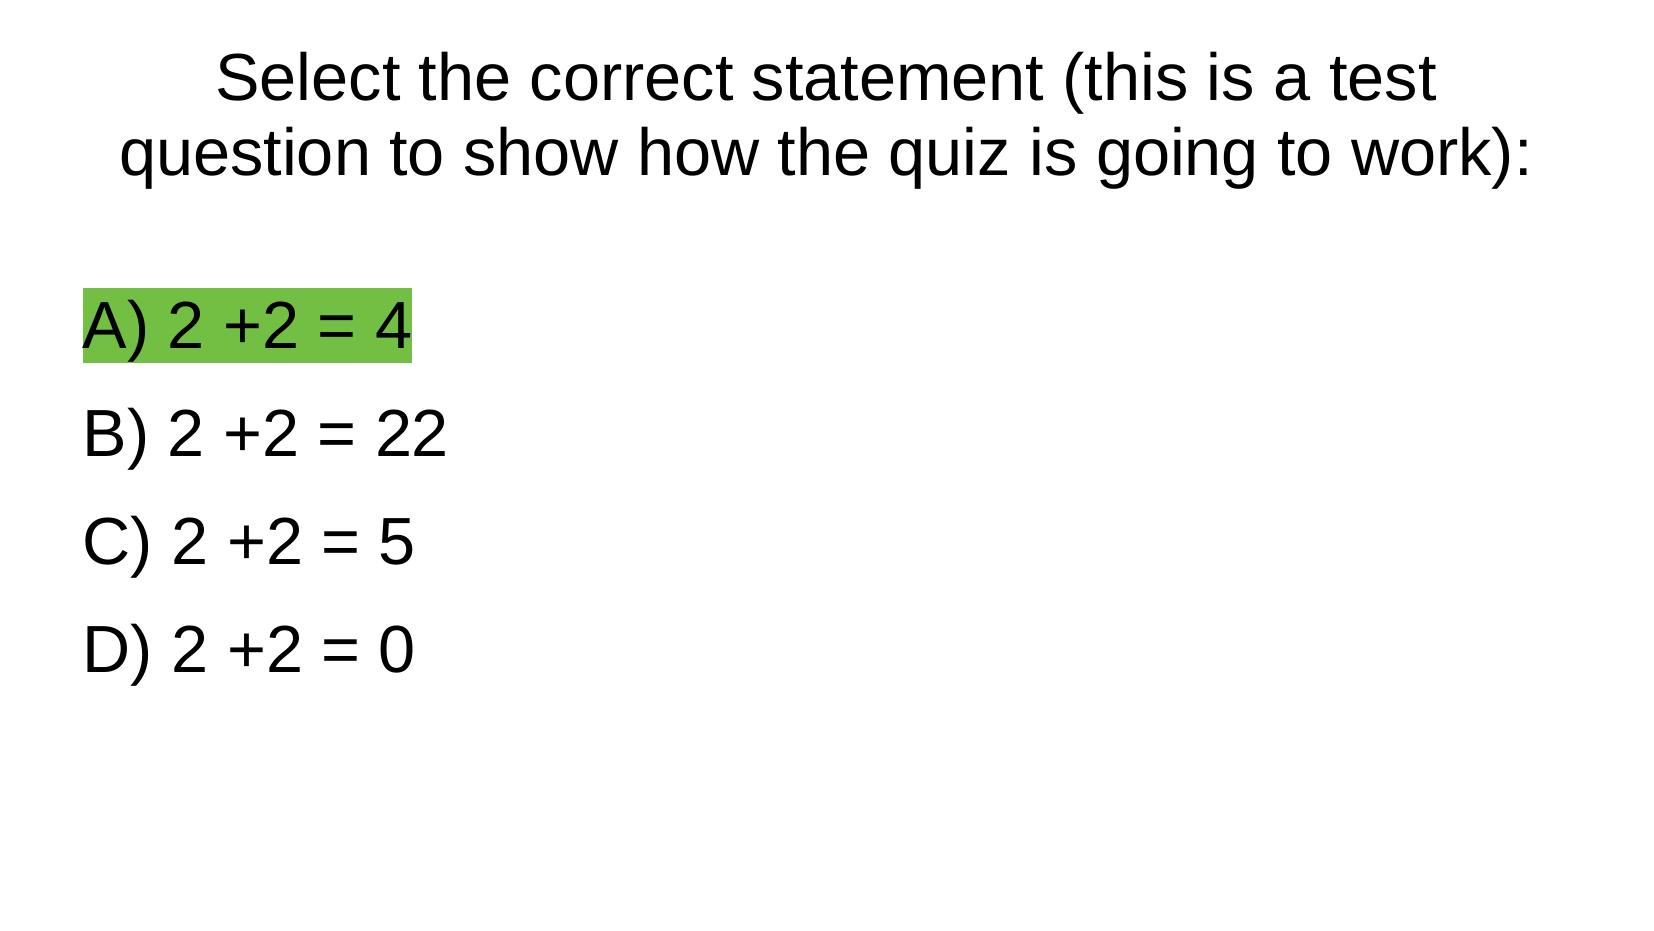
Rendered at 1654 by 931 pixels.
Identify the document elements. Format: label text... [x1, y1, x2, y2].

subtitle 2 +2 = 4 2 +2 = 22 2 +2 = 5 2 +2 = 0 [82, 217, 1571, 758]
title Select the correct statement (this is a test question to show how the quiz is going to work): [82, 37, 1571, 193]
